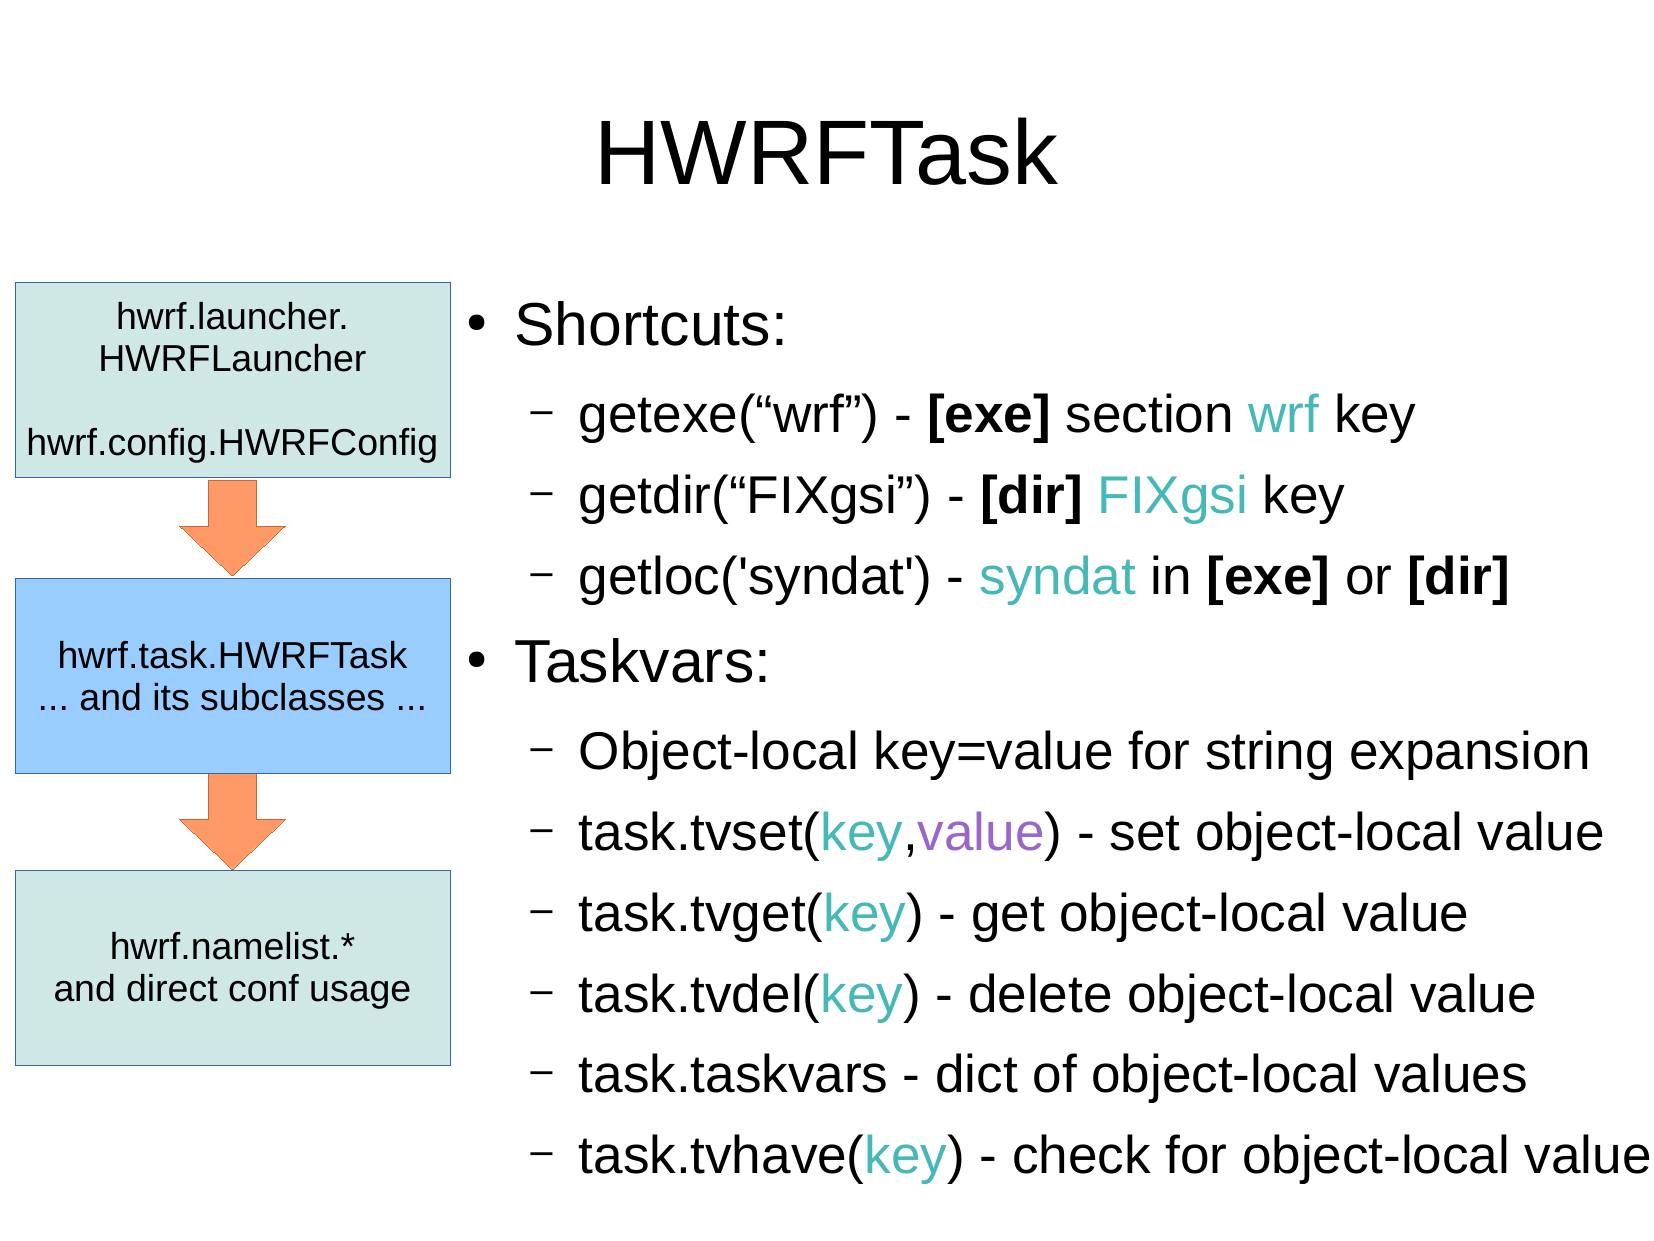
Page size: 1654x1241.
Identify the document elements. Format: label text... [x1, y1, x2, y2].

text_box [179, 480, 286, 576]
text_box hwrf.task.HWRFTask ... and its subclasses ... [15, 578, 451, 774]
text_box hwrf.launcher. HWRFLauncher hwrf.config.HWRFConfig [15, 282, 451, 478]
list Shortcuts: getexe(“wrf”) - [exe] section wrf key getdir(“FIXgsi”) - [dir] FIXgsi key getloc('syndat') - syndat in [exe] or [dir] Taskvars: Object-local key=value for string expansion task.tvset(key,value) - set object-local value task.tvget(key) - get object-local value task.tvdel(key) - delete object-local value task.taskvars - dict of object-local values task.tvhave(key) - check for object-local value [450, 290, 1654, 1201]
text_box [179, 774, 286, 870]
title HWRFTask [82, 49, 1571, 257]
text_box hwrf.namelist.* and direct conf usage [15, 870, 451, 1066]
